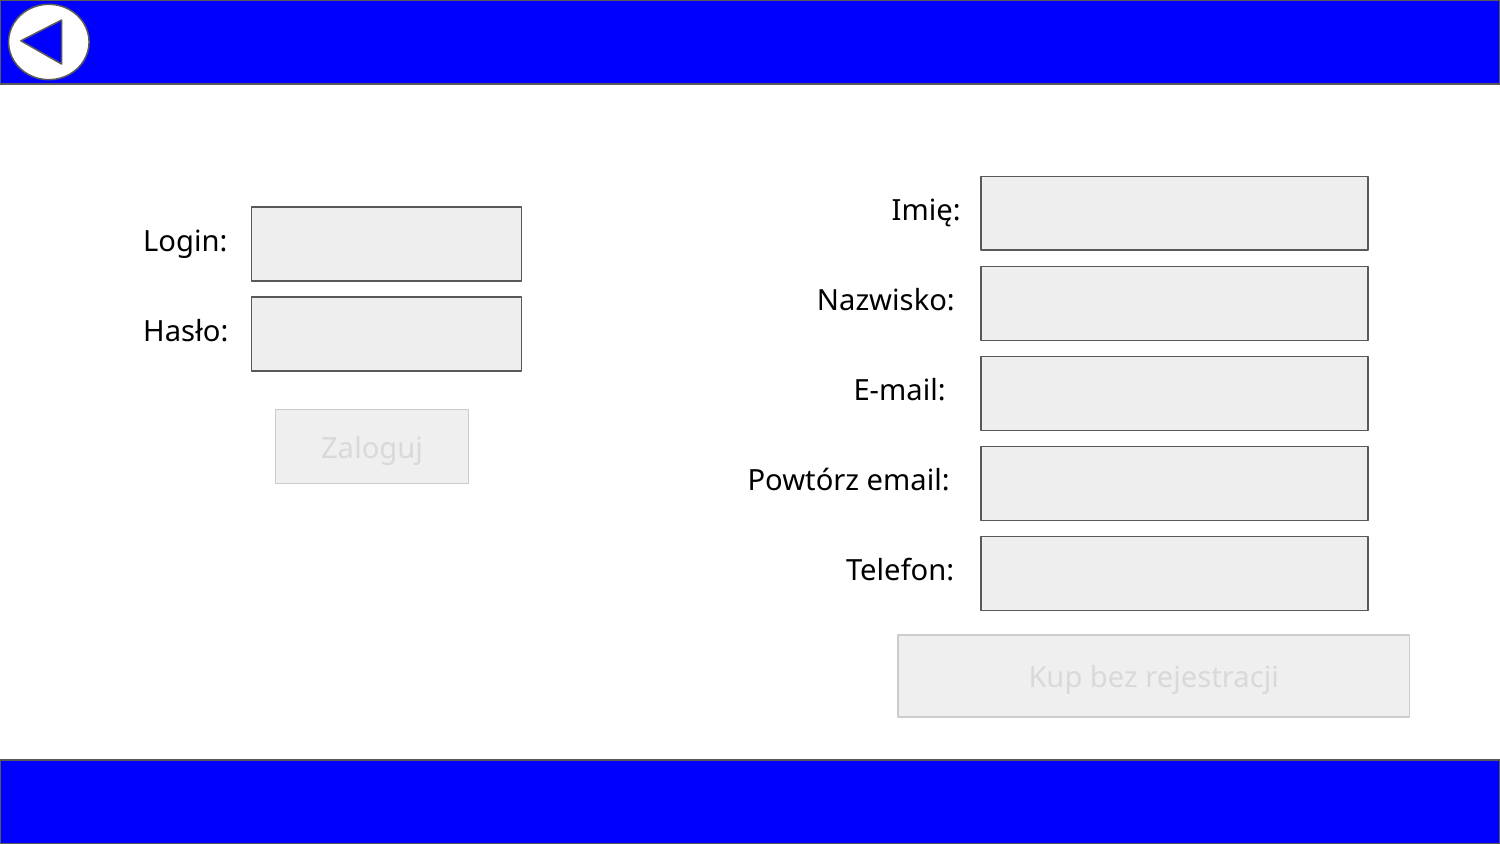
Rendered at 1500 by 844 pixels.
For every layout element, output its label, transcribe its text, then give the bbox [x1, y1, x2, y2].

text_box [0, 759, 1500, 844]
text_box [1094, 176, 1369, 251]
text_box [1038, 266, 1369, 341]
text_box [1154, 536, 1369, 611]
text_box Zaloguj [275, 409, 469, 484]
text_box Hasło: [128, 296, 364, 371]
text_box [0, 0, 1500, 84]
text_box Imię: [876, 176, 1094, 251]
text_box [1067, 356, 1369, 431]
text_box [364, 296, 522, 371]
text_box Login: [128, 206, 364, 281]
text_box Powtórz email: [732, 446, 1069, 521]
text_box [364, 206, 522, 281]
text_box [1069, 446, 1369, 521]
text_box Kup bez rejestracji [897, 634, 1410, 717]
text_box E-mail: [831, 356, 1067, 431]
text_box Telefon: [831, 536, 1154, 611]
text_box Nazwisko: [801, 266, 1038, 341]
